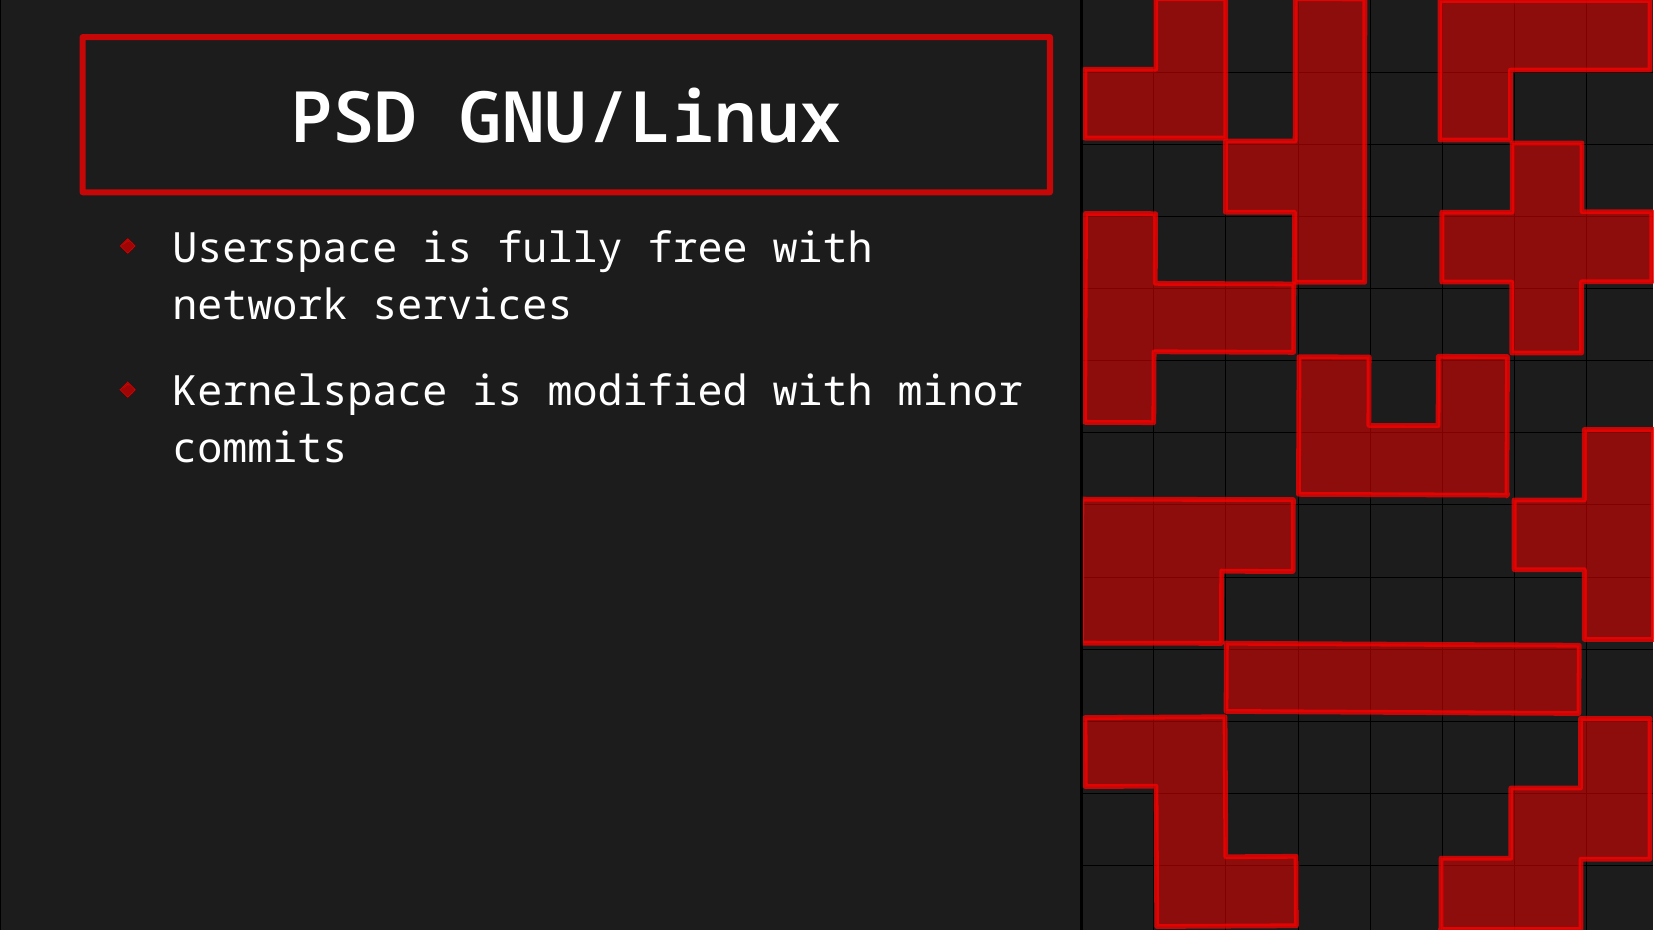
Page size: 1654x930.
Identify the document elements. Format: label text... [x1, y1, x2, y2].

title PSD GNU/Linux [82, 37, 1051, 193]
list Userspace is fully free with network services Kernelspace is modified with minor commits [101, 217, 1032, 788]
